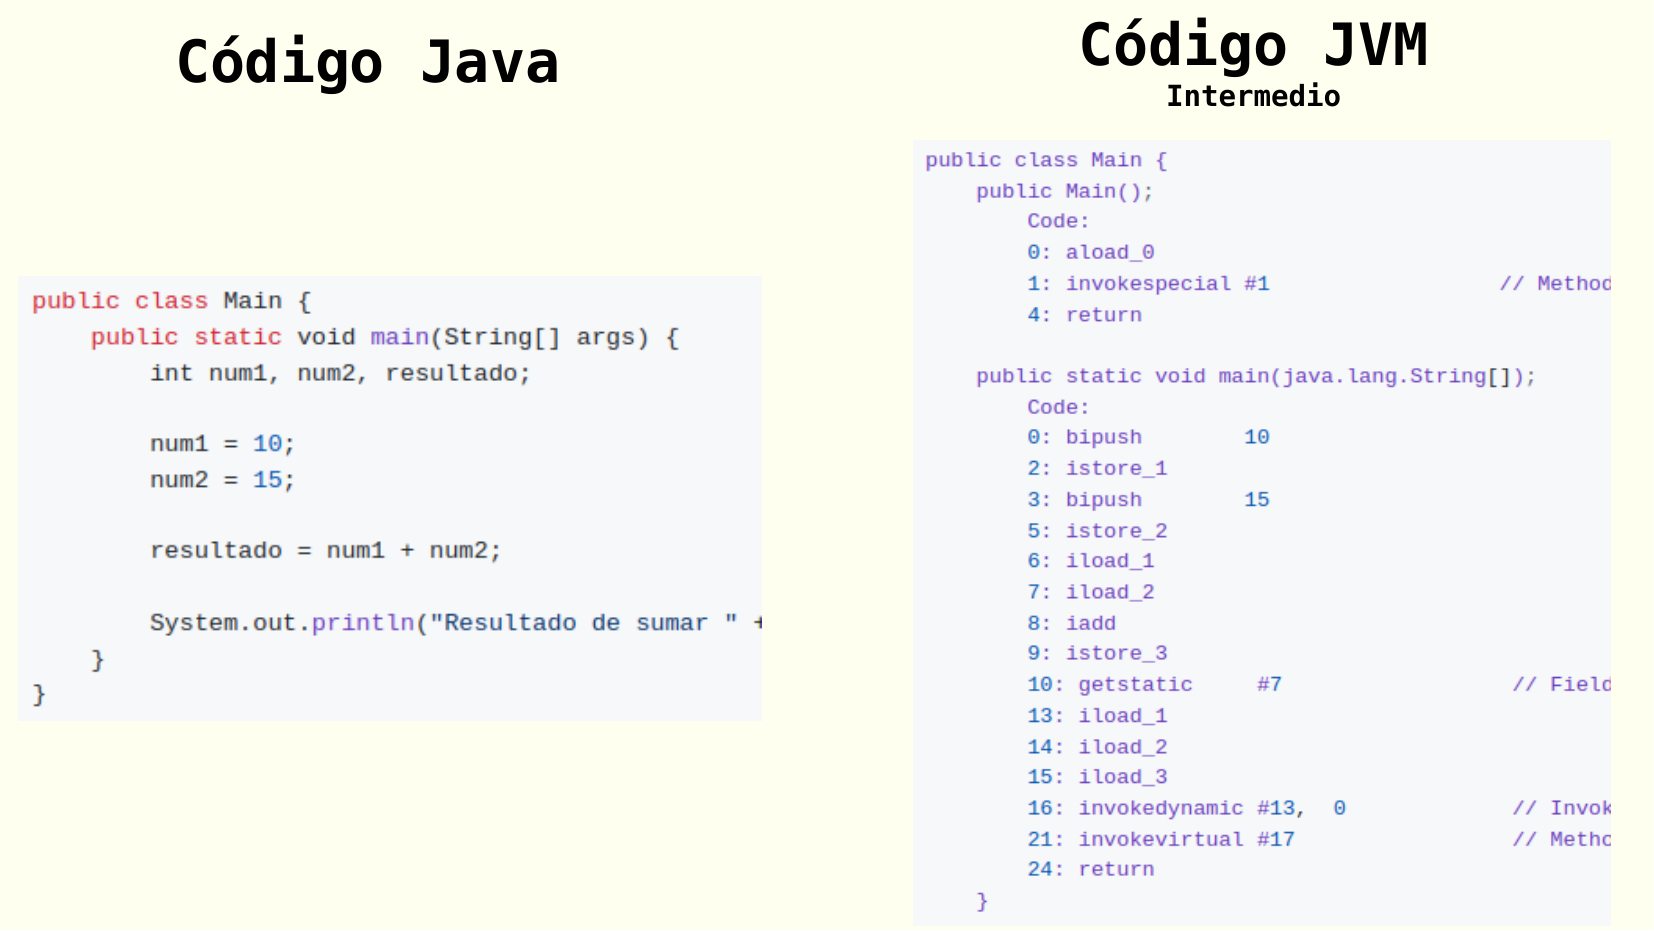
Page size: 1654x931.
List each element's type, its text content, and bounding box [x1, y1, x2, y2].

picture [913, 140, 1611, 926]
picture [18, 276, 762, 721]
title Código JVM Intermedio [968, 11, 1539, 114]
title Código Java [82, 13, 653, 113]
